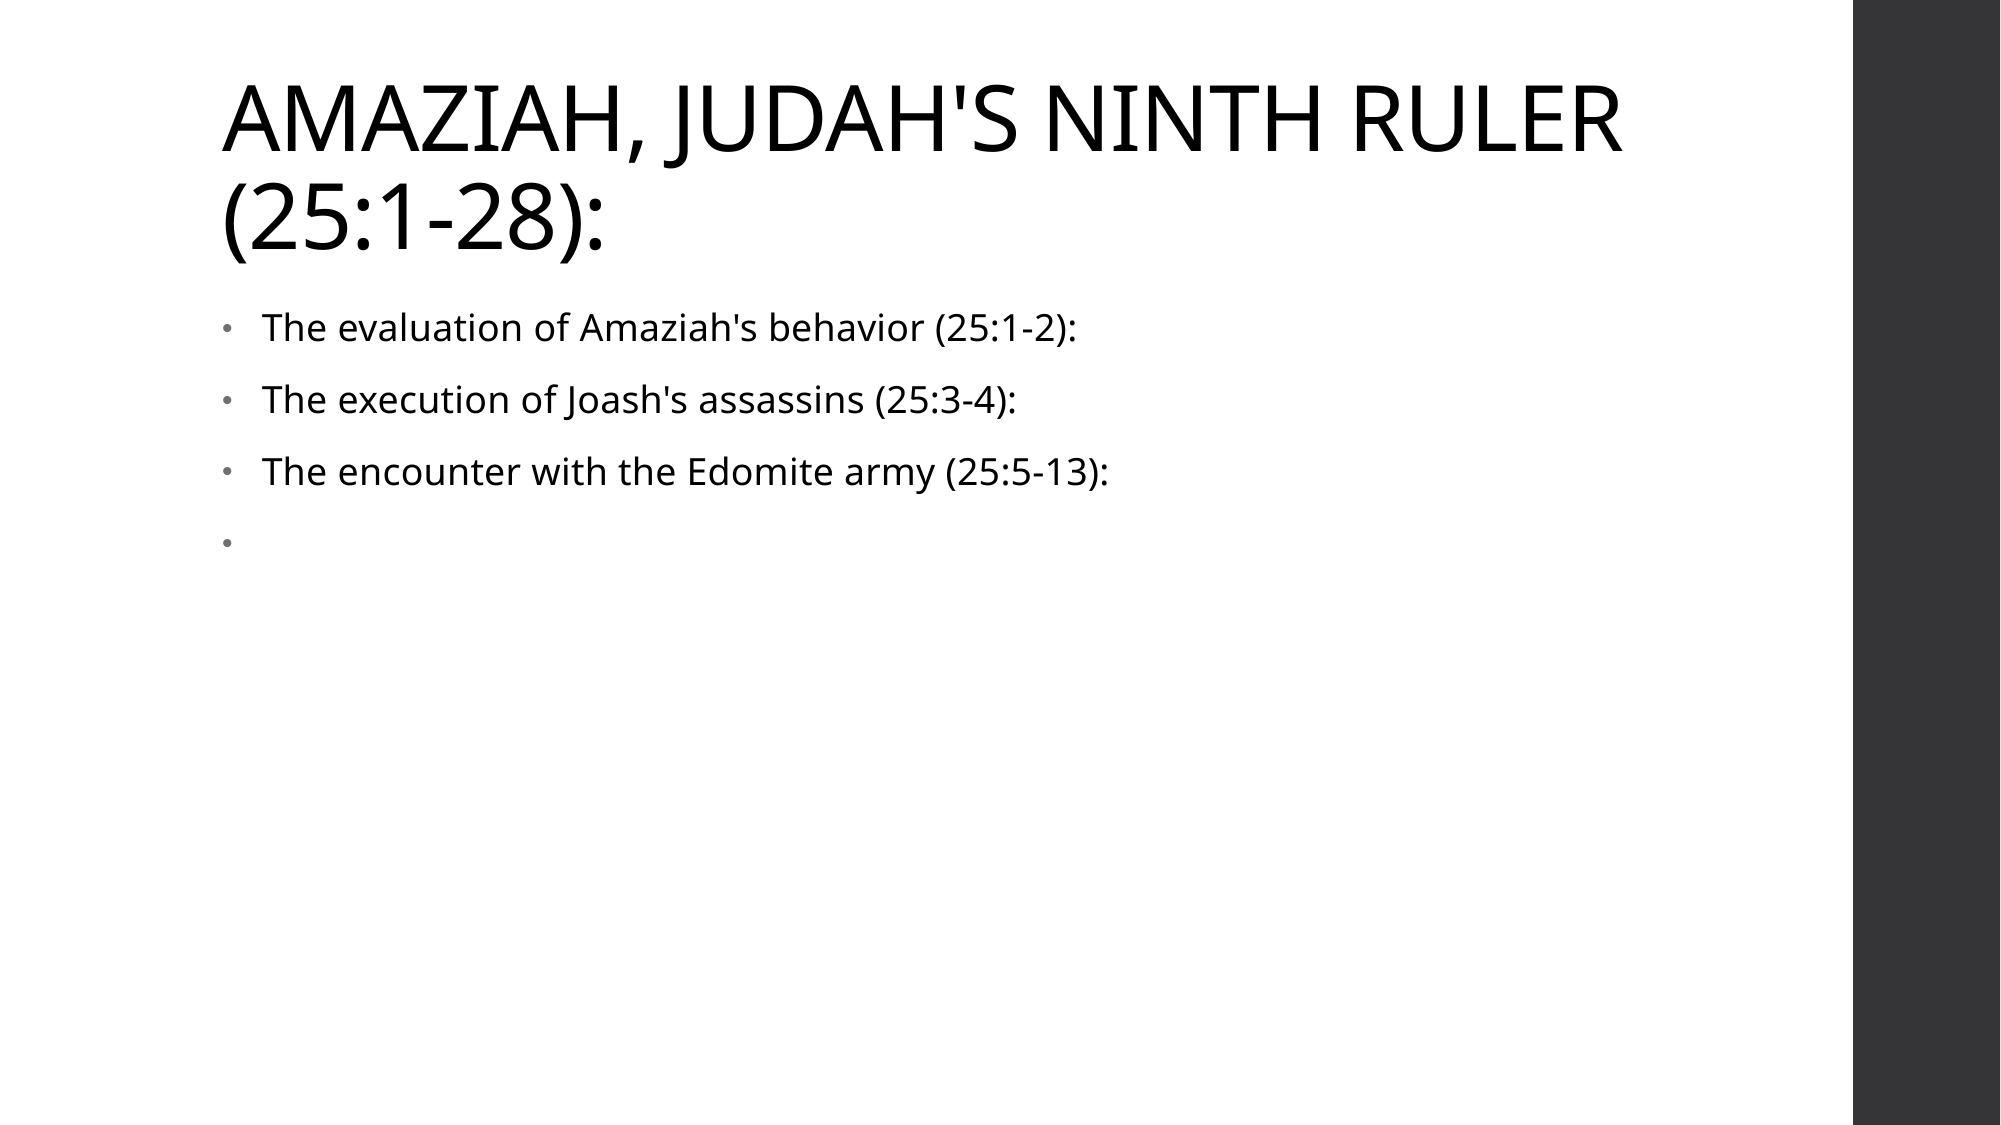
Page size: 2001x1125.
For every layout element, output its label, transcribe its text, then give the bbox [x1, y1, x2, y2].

title AMAZIAH, JUDAH'S NINTH RULER (25:1-28): [206, 60, 1797, 278]
list The evaluation of Amaziah's behavior (25:1-2): The execution of Joash's assassins (25:3-4): The encounter with the Edomite army (25:5-13): [206, 299, 1617, 1014]
